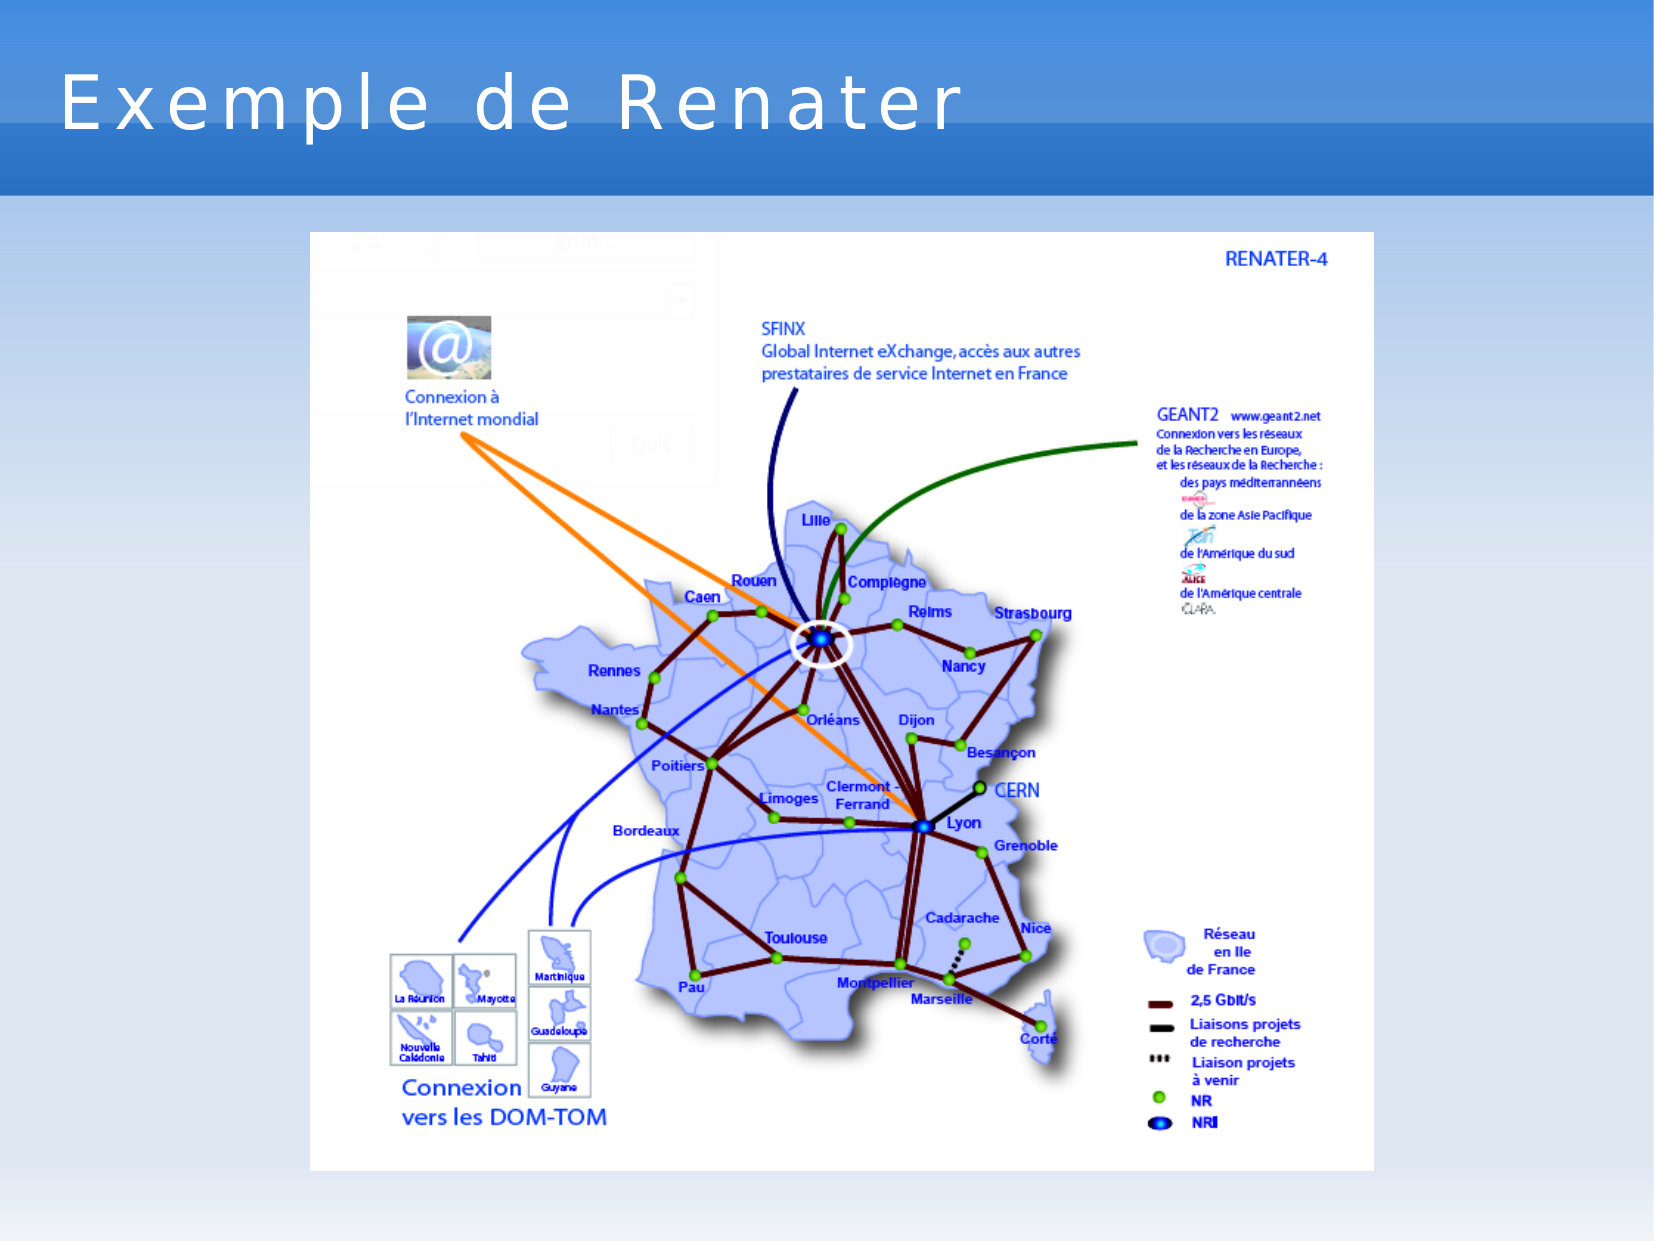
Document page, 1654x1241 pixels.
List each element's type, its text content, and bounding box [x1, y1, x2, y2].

picture [0, 0, 1654, 1241]
title Exemple de Renater [59, 29, 1270, 178]
